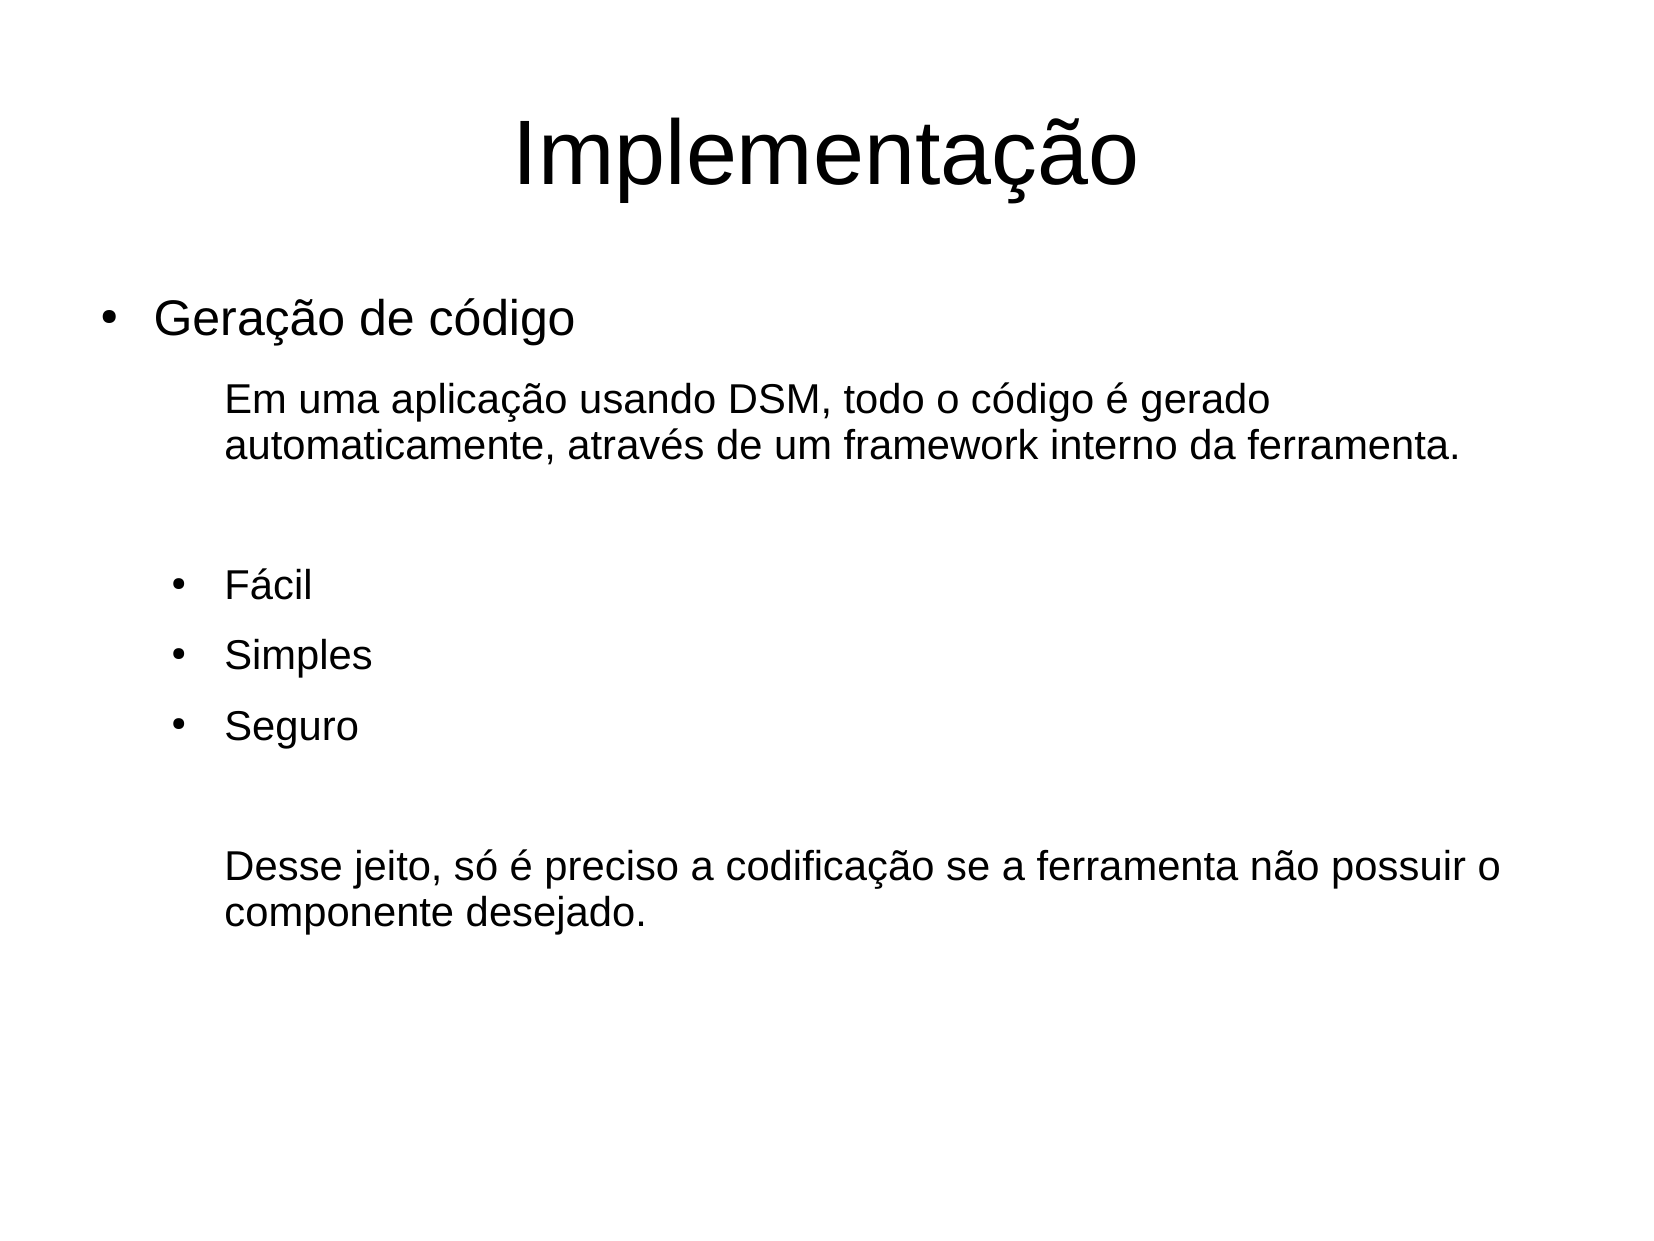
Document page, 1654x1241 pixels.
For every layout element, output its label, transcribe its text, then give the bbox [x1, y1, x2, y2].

title Implementação [82, 56, 1571, 250]
list Geração de código Em uma aplicação usando DSM, todo o código é gerado automaticamente, através de um framework interno da ferramenta. Fácil Simples Seguro Desse jeito, só é preciso a codificação se a ferramenta não possuir o componente desejado. [82, 290, 1571, 1094]
